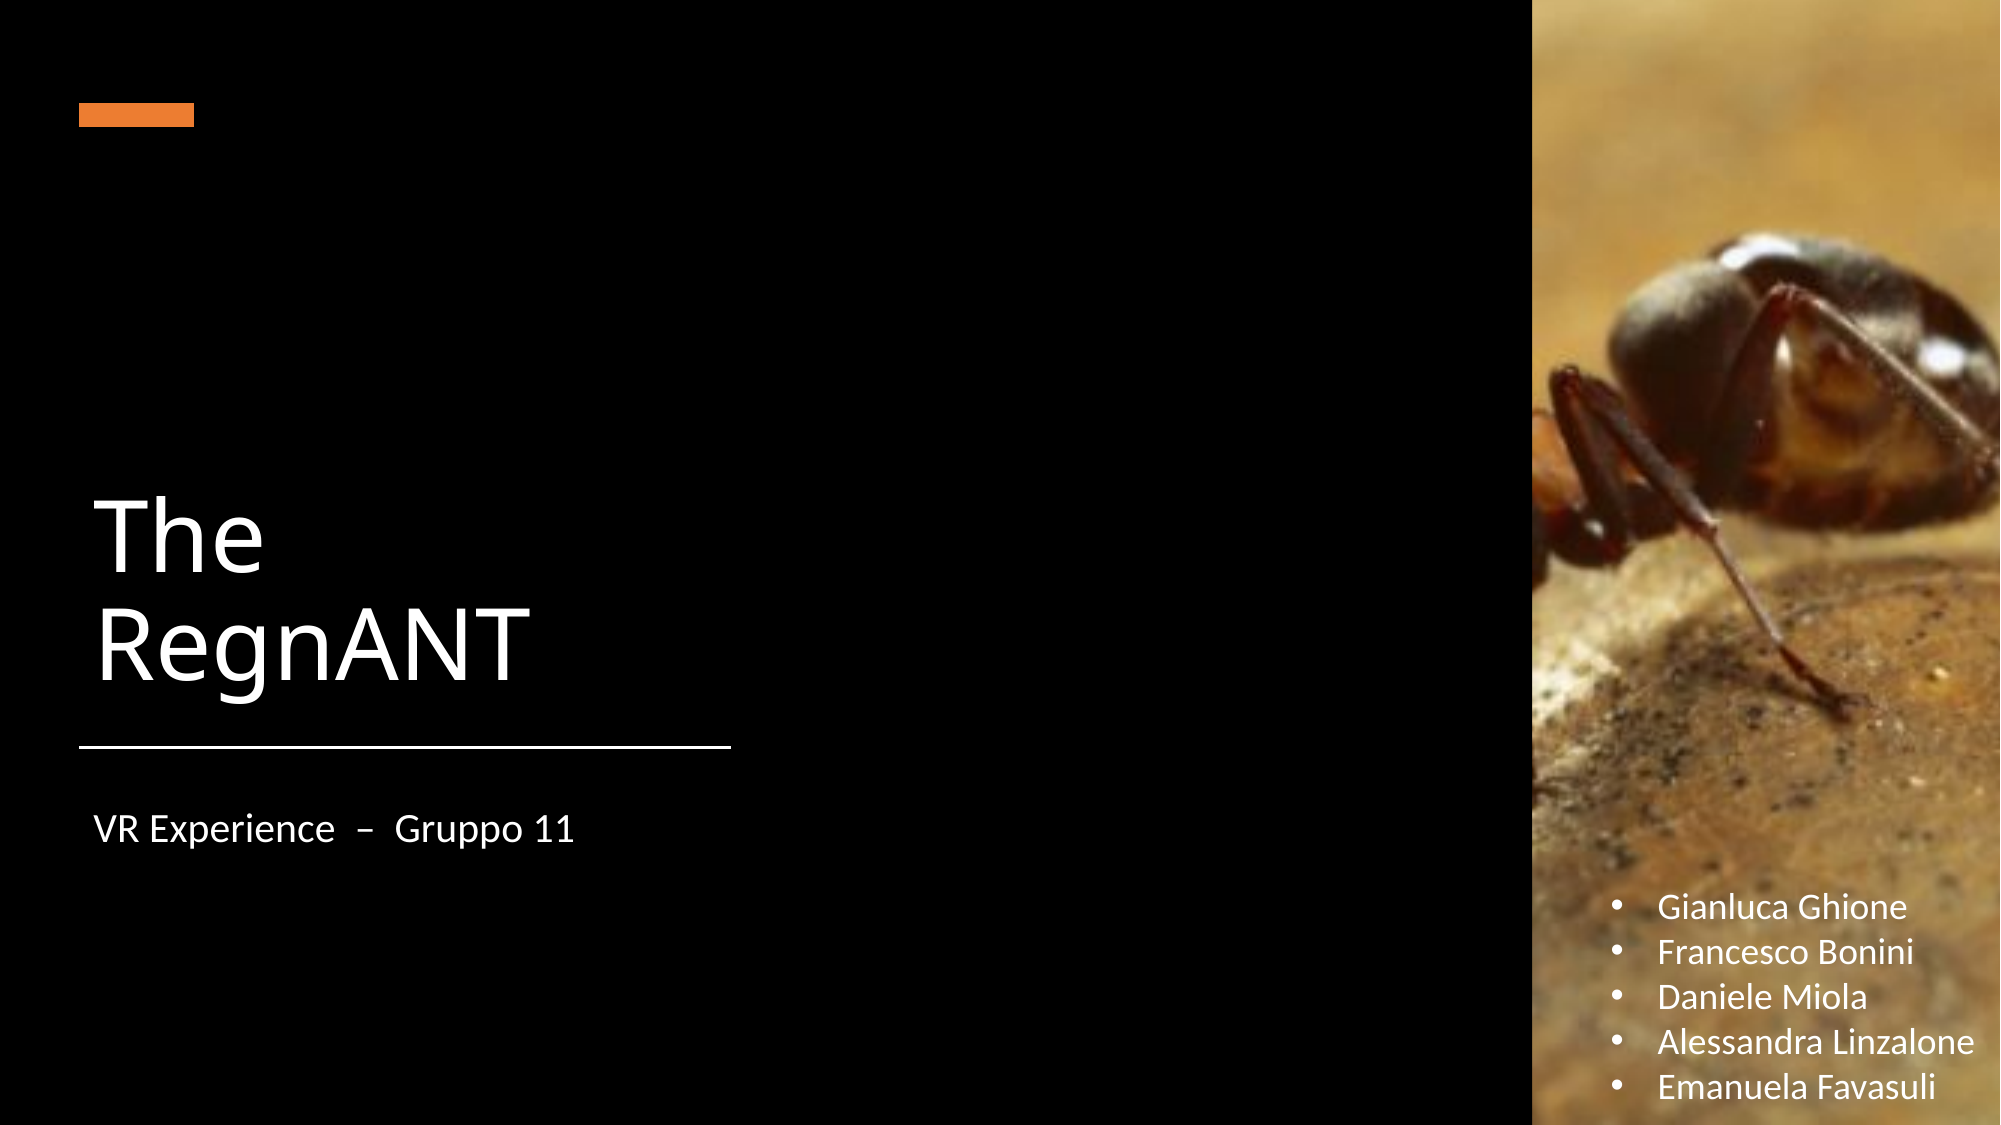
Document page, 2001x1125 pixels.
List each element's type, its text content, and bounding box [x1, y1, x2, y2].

picture [1532, 0, 2000, 1125]
title The RegnANT [78, 184, 739, 710]
text_box [0, 0, 1532, 1125]
subtitle VR Experience – Gruppo 11 [78, 799, 739, 998]
text_box Gianluca Ghione Francesco Bonini Daniele Miola Alessandra Linzalone Emanuela Favasuli [1595, 874, 2000, 1125]
